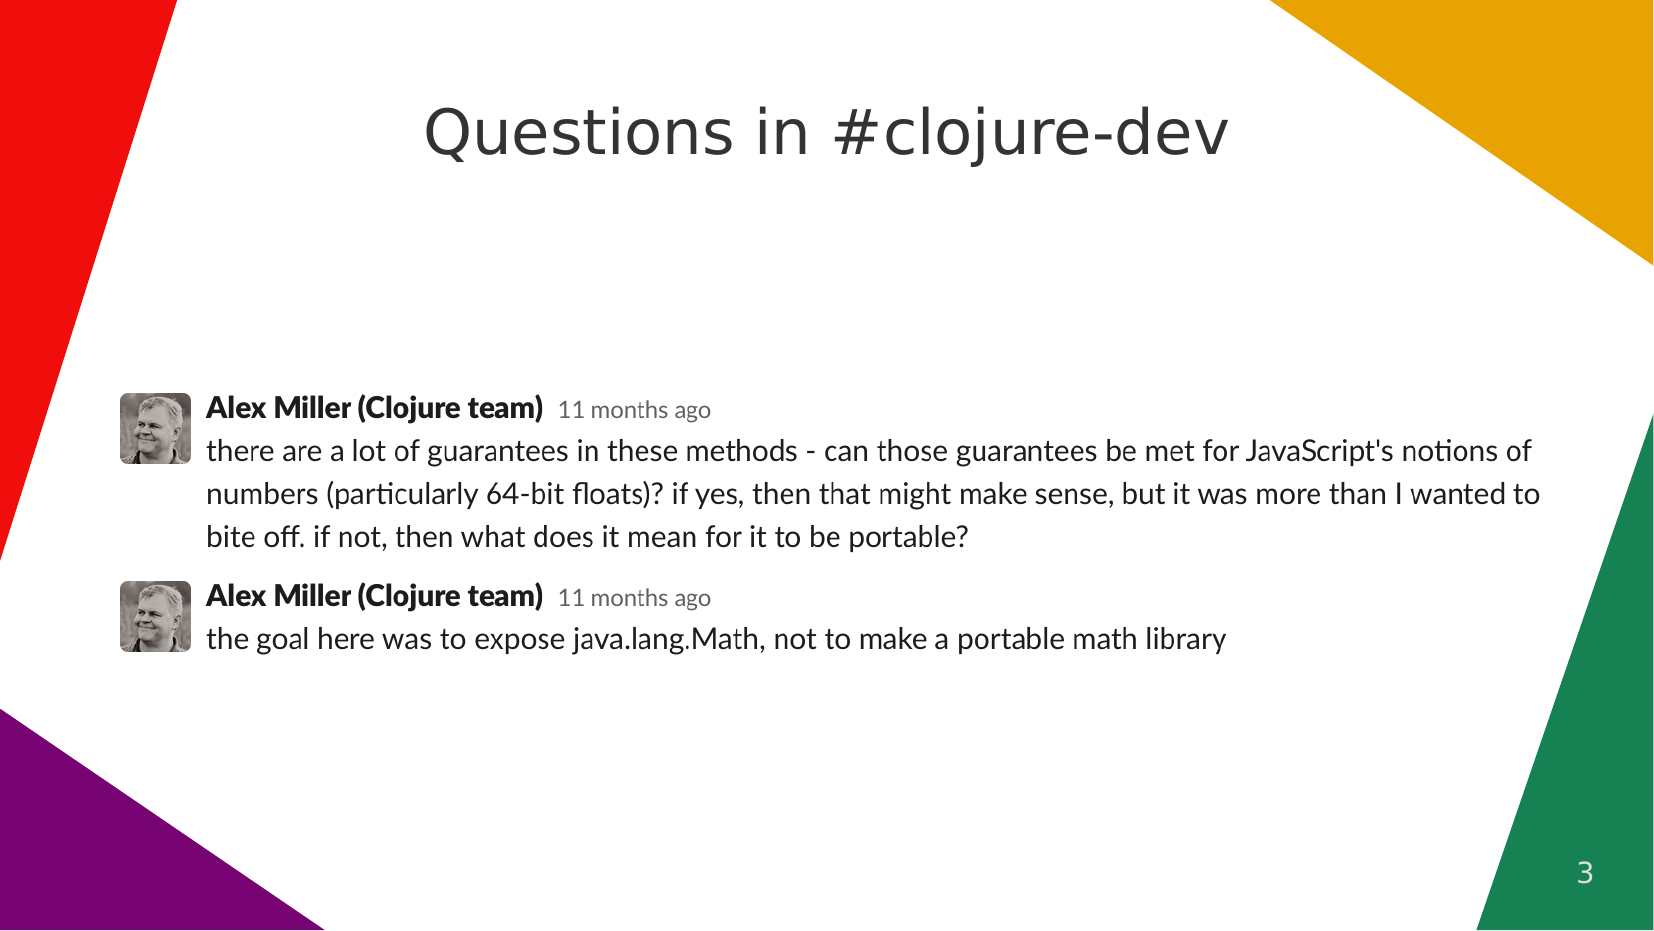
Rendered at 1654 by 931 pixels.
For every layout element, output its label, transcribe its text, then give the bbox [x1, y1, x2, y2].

title Questions in #clojure-dev [118, 59, 1536, 207]
picture [107, 381, 1559, 669]
